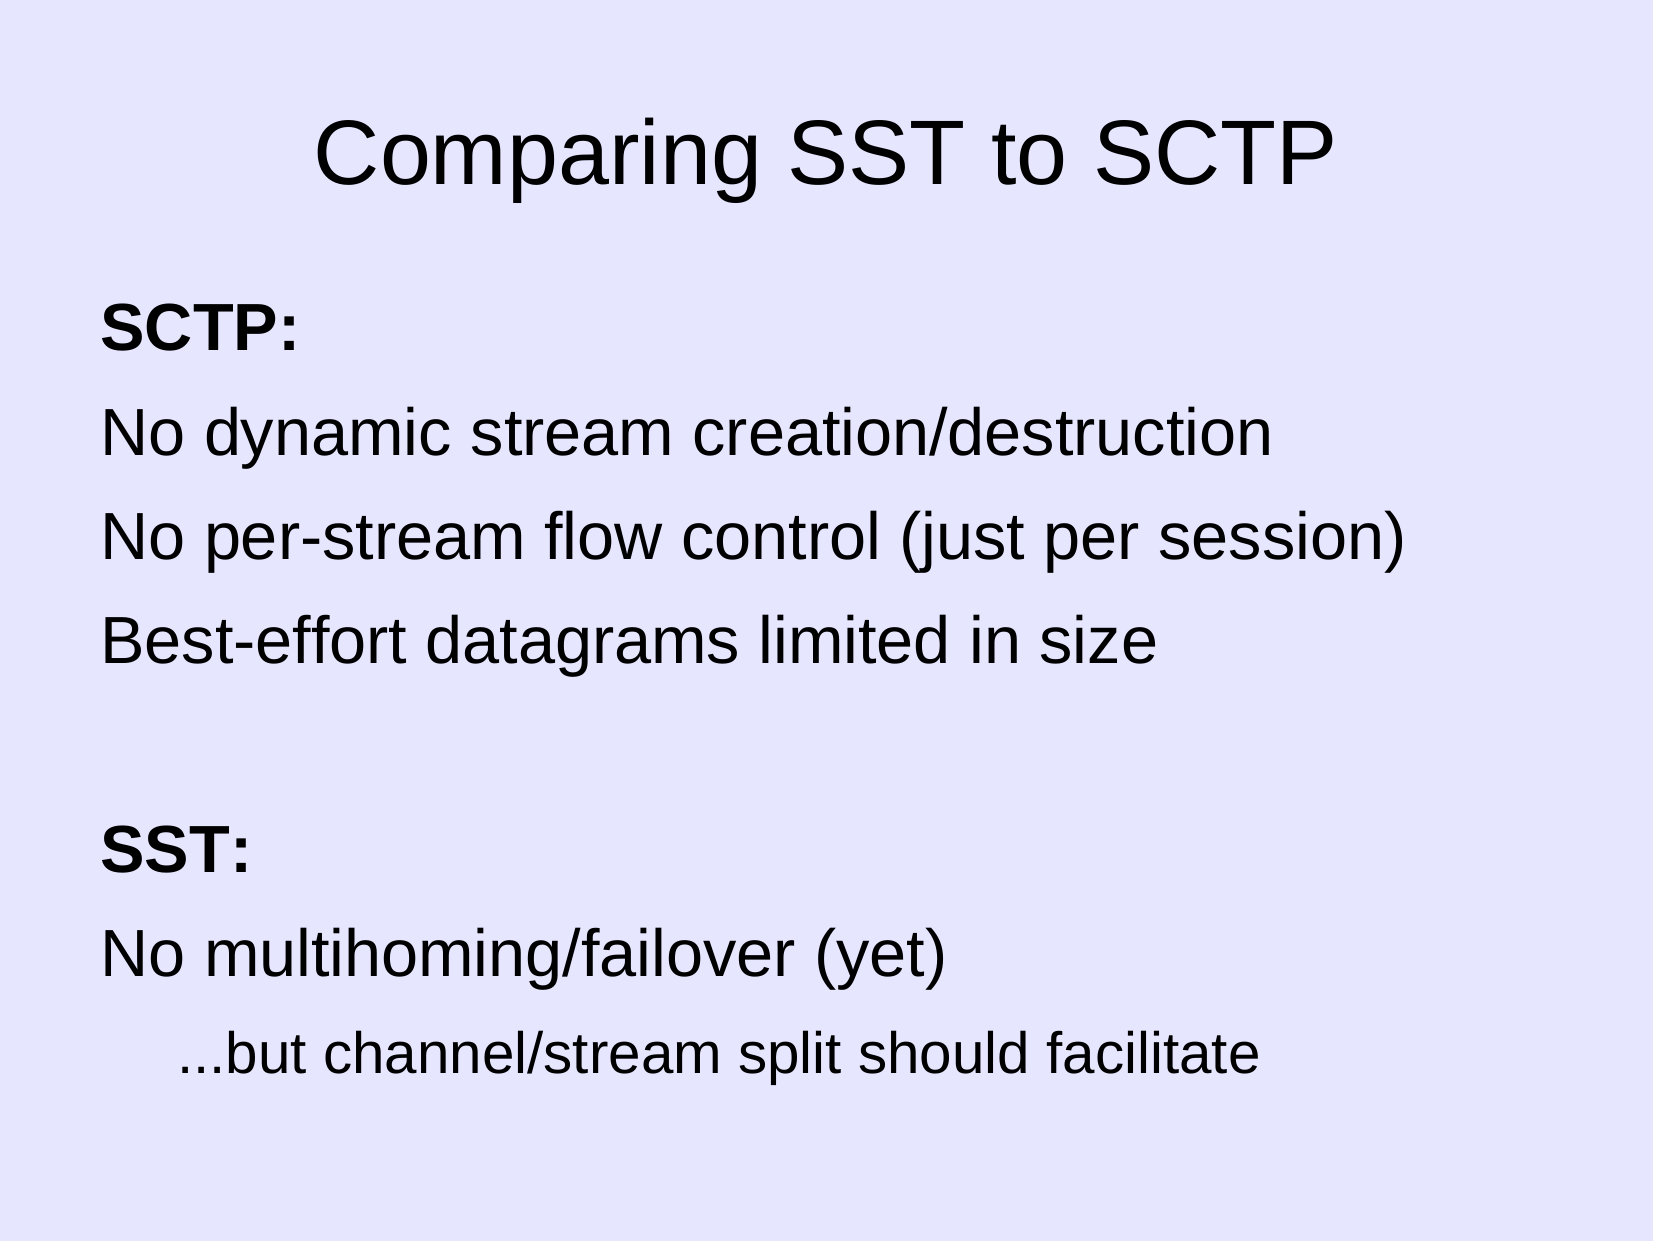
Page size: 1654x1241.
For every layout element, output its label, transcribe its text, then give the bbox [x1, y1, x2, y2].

title Comparing SST to SCTP [82, 56, 1571, 250]
list SCTP: No dynamic stream creation/destruction No per-stream flow control (just per session) Best-effort datagrams limited in size SST: No multihoming/failover (yet) ...but channel/stream split should facilitate [82, 290, 1571, 1095]
